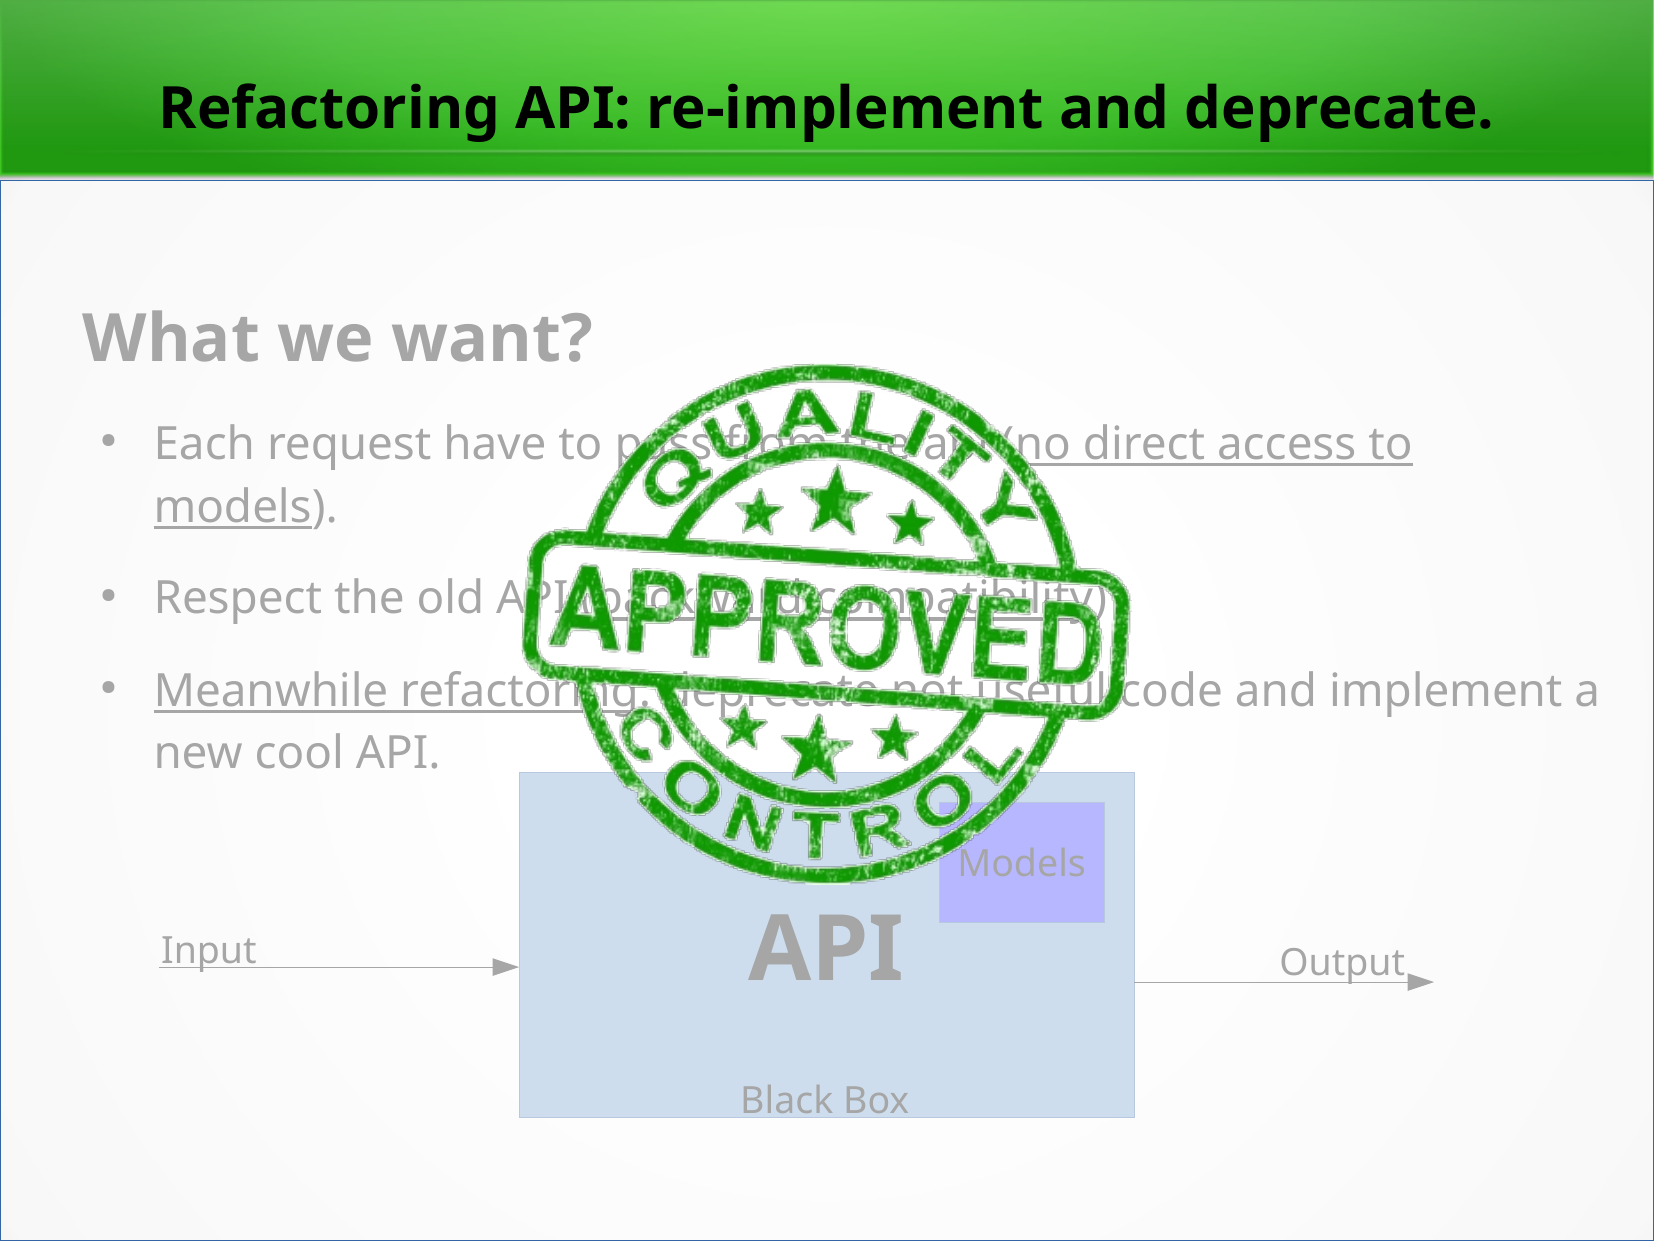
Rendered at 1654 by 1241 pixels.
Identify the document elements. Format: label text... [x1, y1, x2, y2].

picture [0, 0, 1654, 180]
picture [521, 363, 1132, 886]
title Refactoring API: re-implement and deprecate. [82, 65, 1571, 146]
text_box [0, 180, 1654, 1241]
